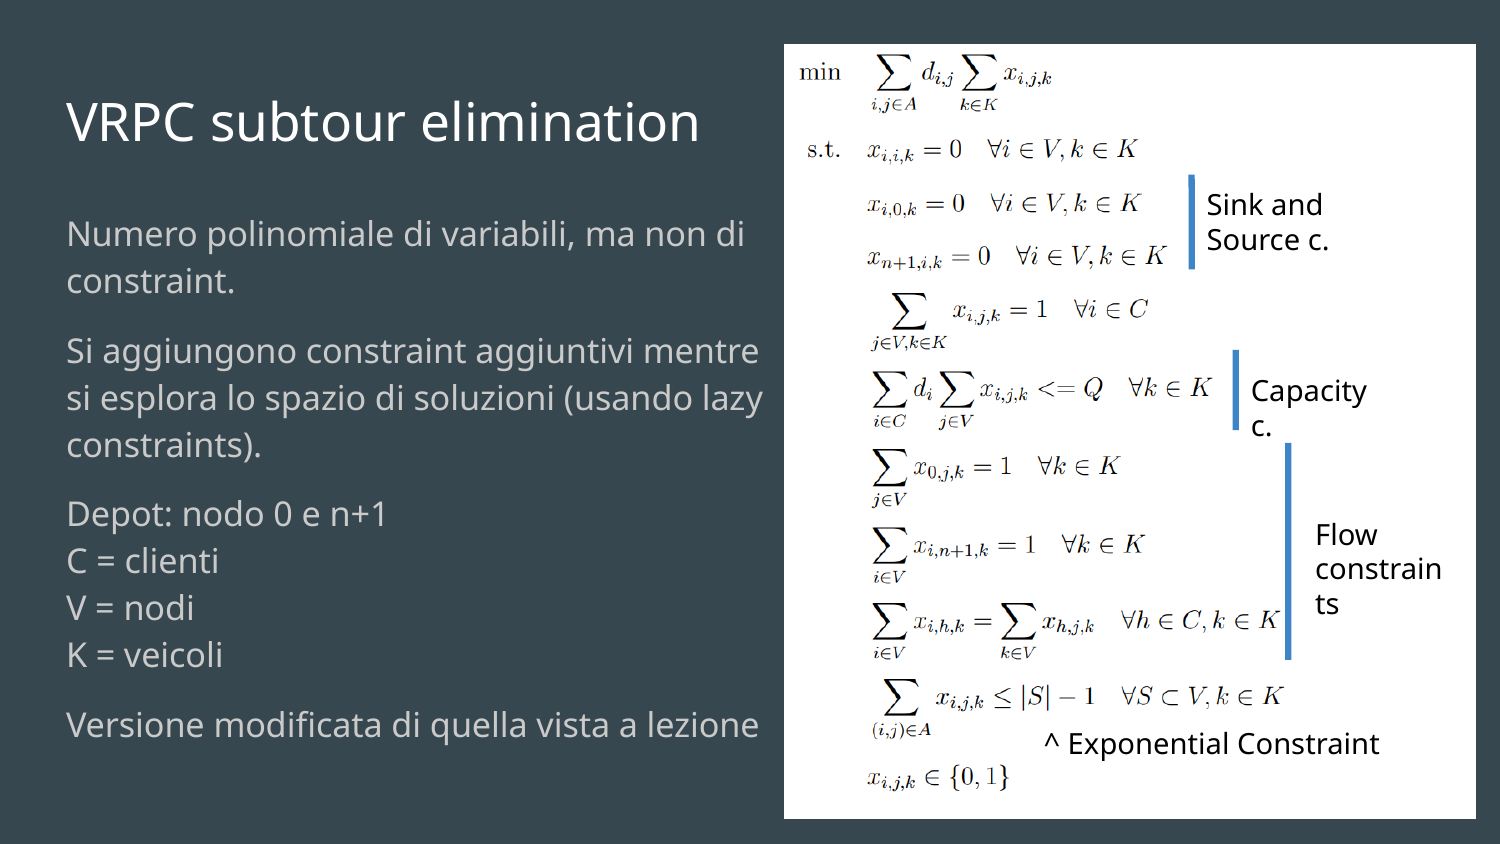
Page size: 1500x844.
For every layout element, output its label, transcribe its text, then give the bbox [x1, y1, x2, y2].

picture [784, 44, 1476, 819]
text_box Capacity c. [1235, 357, 1402, 458]
list Numero polinomiale di variabili, ma non di constraint. Si aggiungono constraint aggiuntivi mentre si esplora lo spazio di soluzioni (usando lazy constraints). Depot: nodo 0 e n+1 C = clienti V = nodi K = veicoli Versione modificata di quella vista a lezione [51, 191, 784, 810]
text_box Flow constraints [1300, 500, 1466, 636]
title VRPC subtour elimination [51, 72, 784, 167]
text_box ^ Exponential Constraint [1028, 710, 1466, 776]
text_box Sink and Source c. [1191, 171, 1358, 272]
